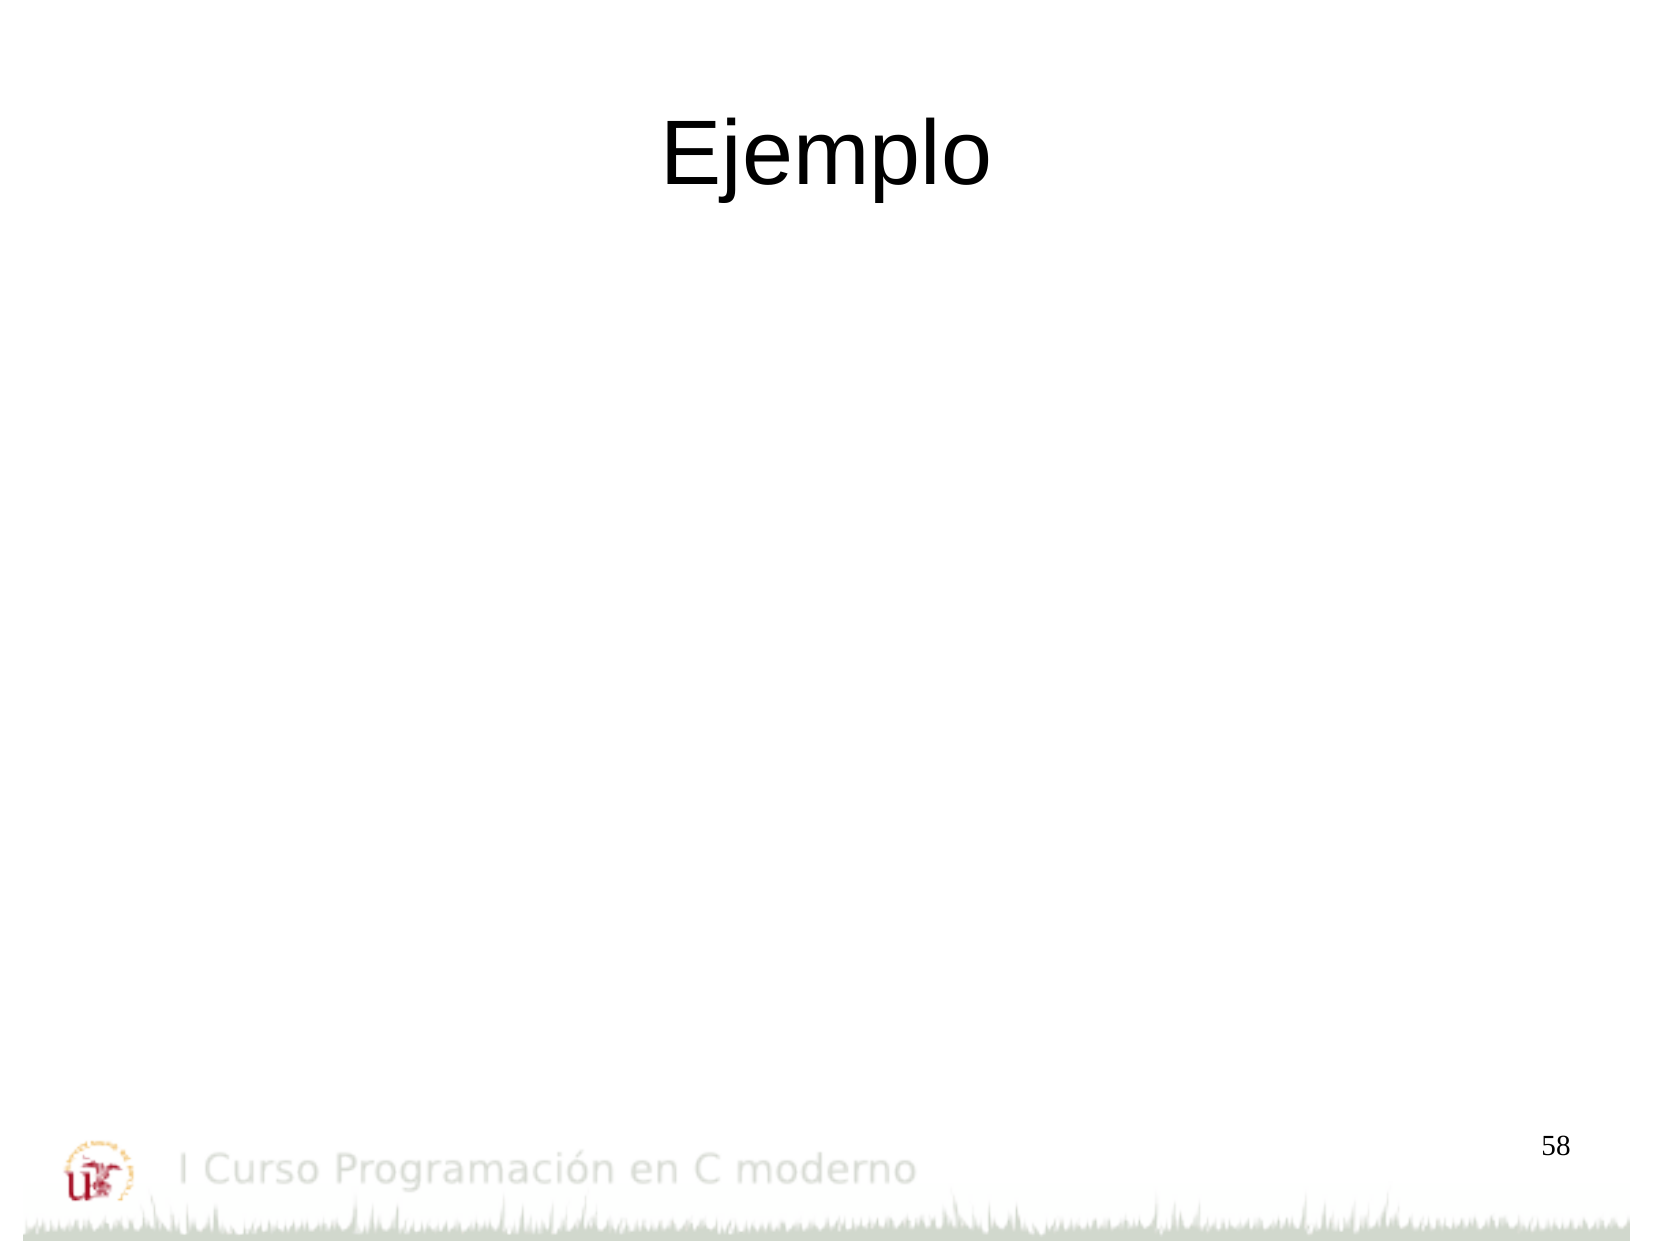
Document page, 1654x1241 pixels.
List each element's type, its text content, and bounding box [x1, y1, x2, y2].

picture [23, 1136, 1630, 1241]
title Ejemplo [82, 49, 1571, 257]
